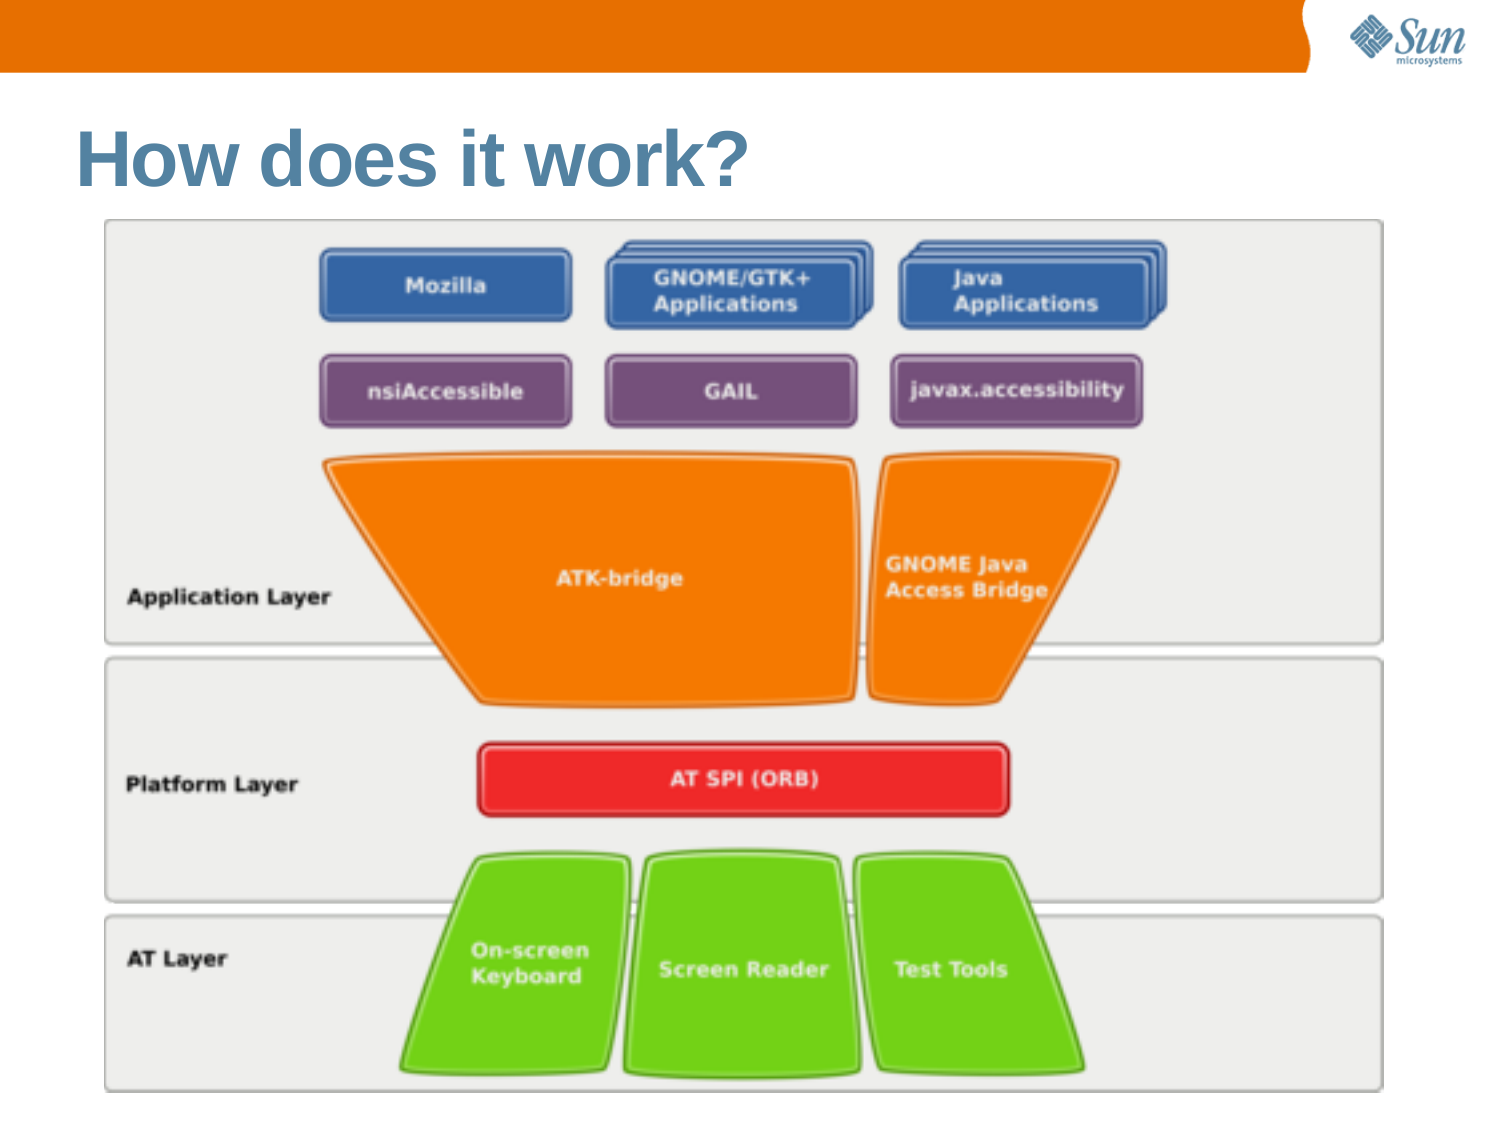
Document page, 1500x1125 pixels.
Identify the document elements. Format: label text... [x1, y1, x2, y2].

title How does it work? [75, 122, 1438, 228]
picture [104, 219, 1384, 1093]
picture [0, 0, 1500, 75]
